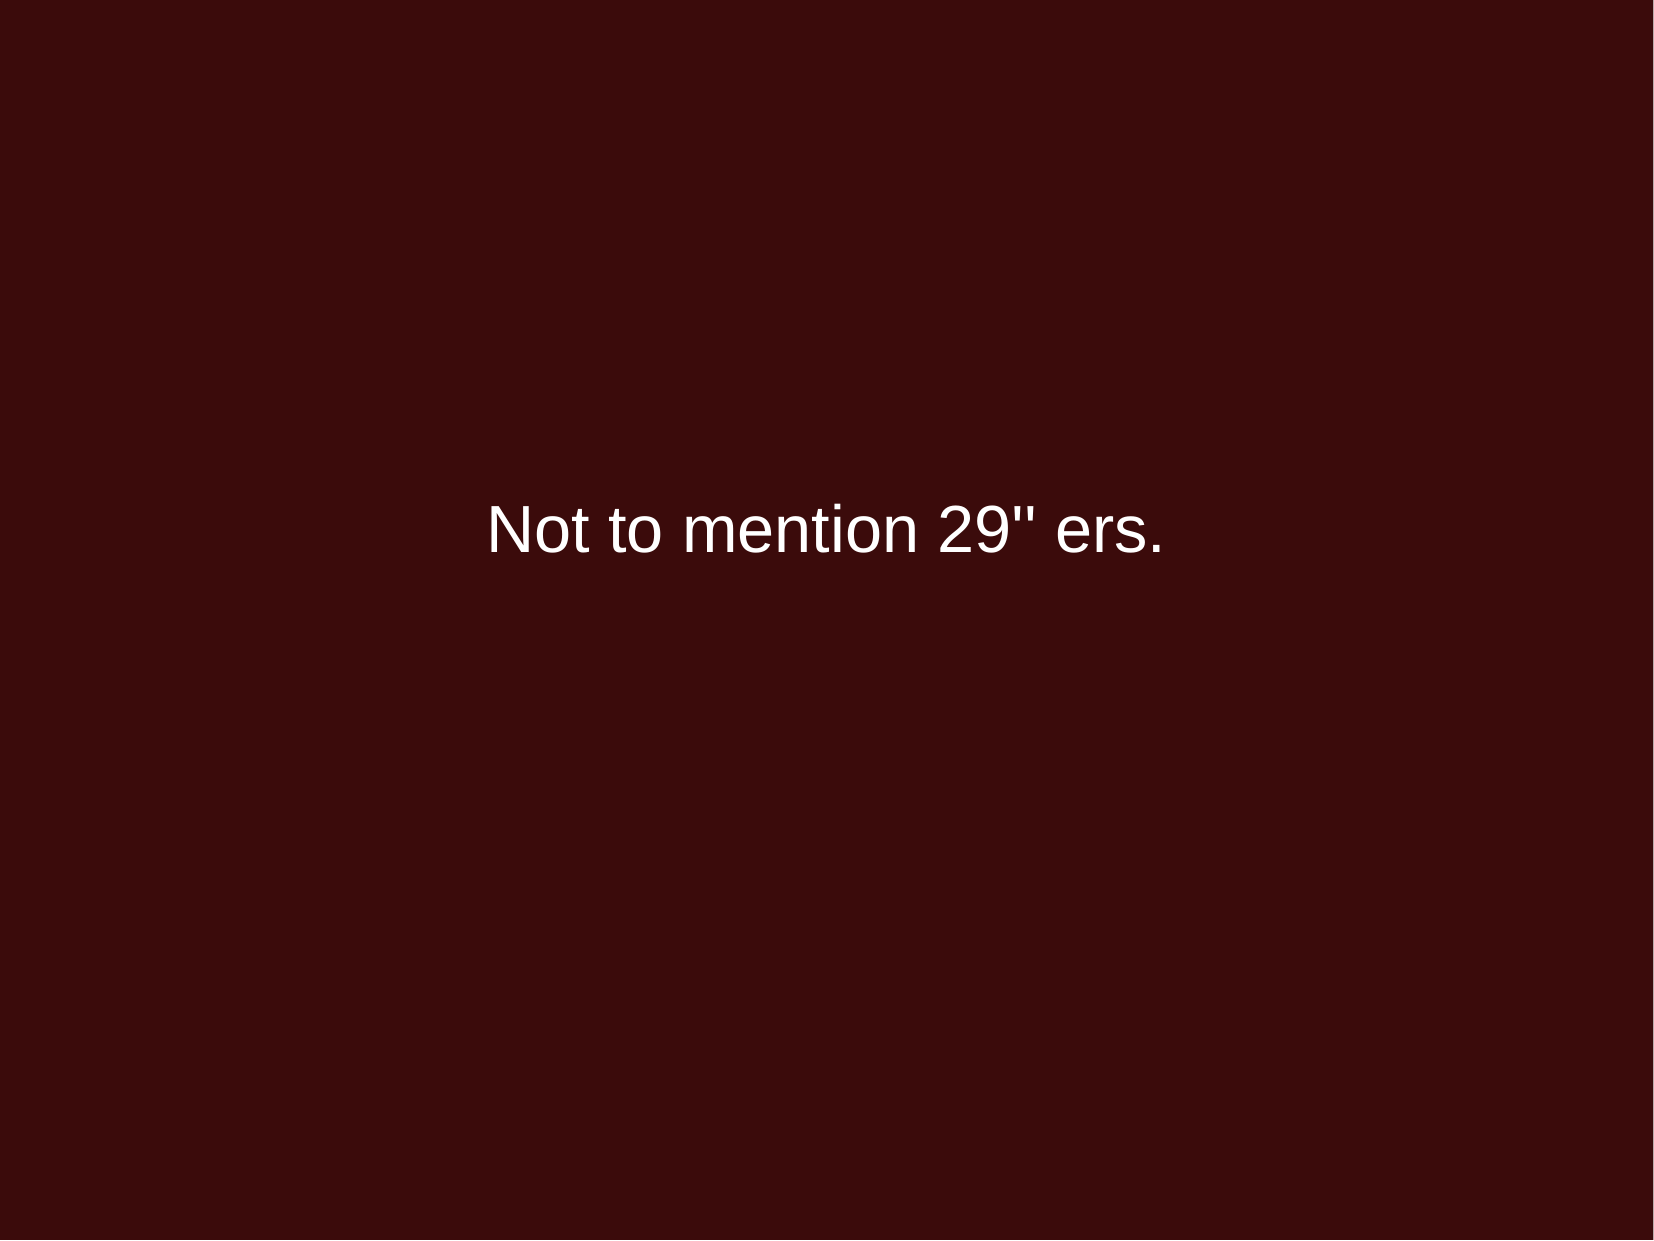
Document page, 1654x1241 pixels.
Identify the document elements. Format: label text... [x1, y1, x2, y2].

subtitle Not to mention 29'' ers. [82, 49, 1571, 1010]
